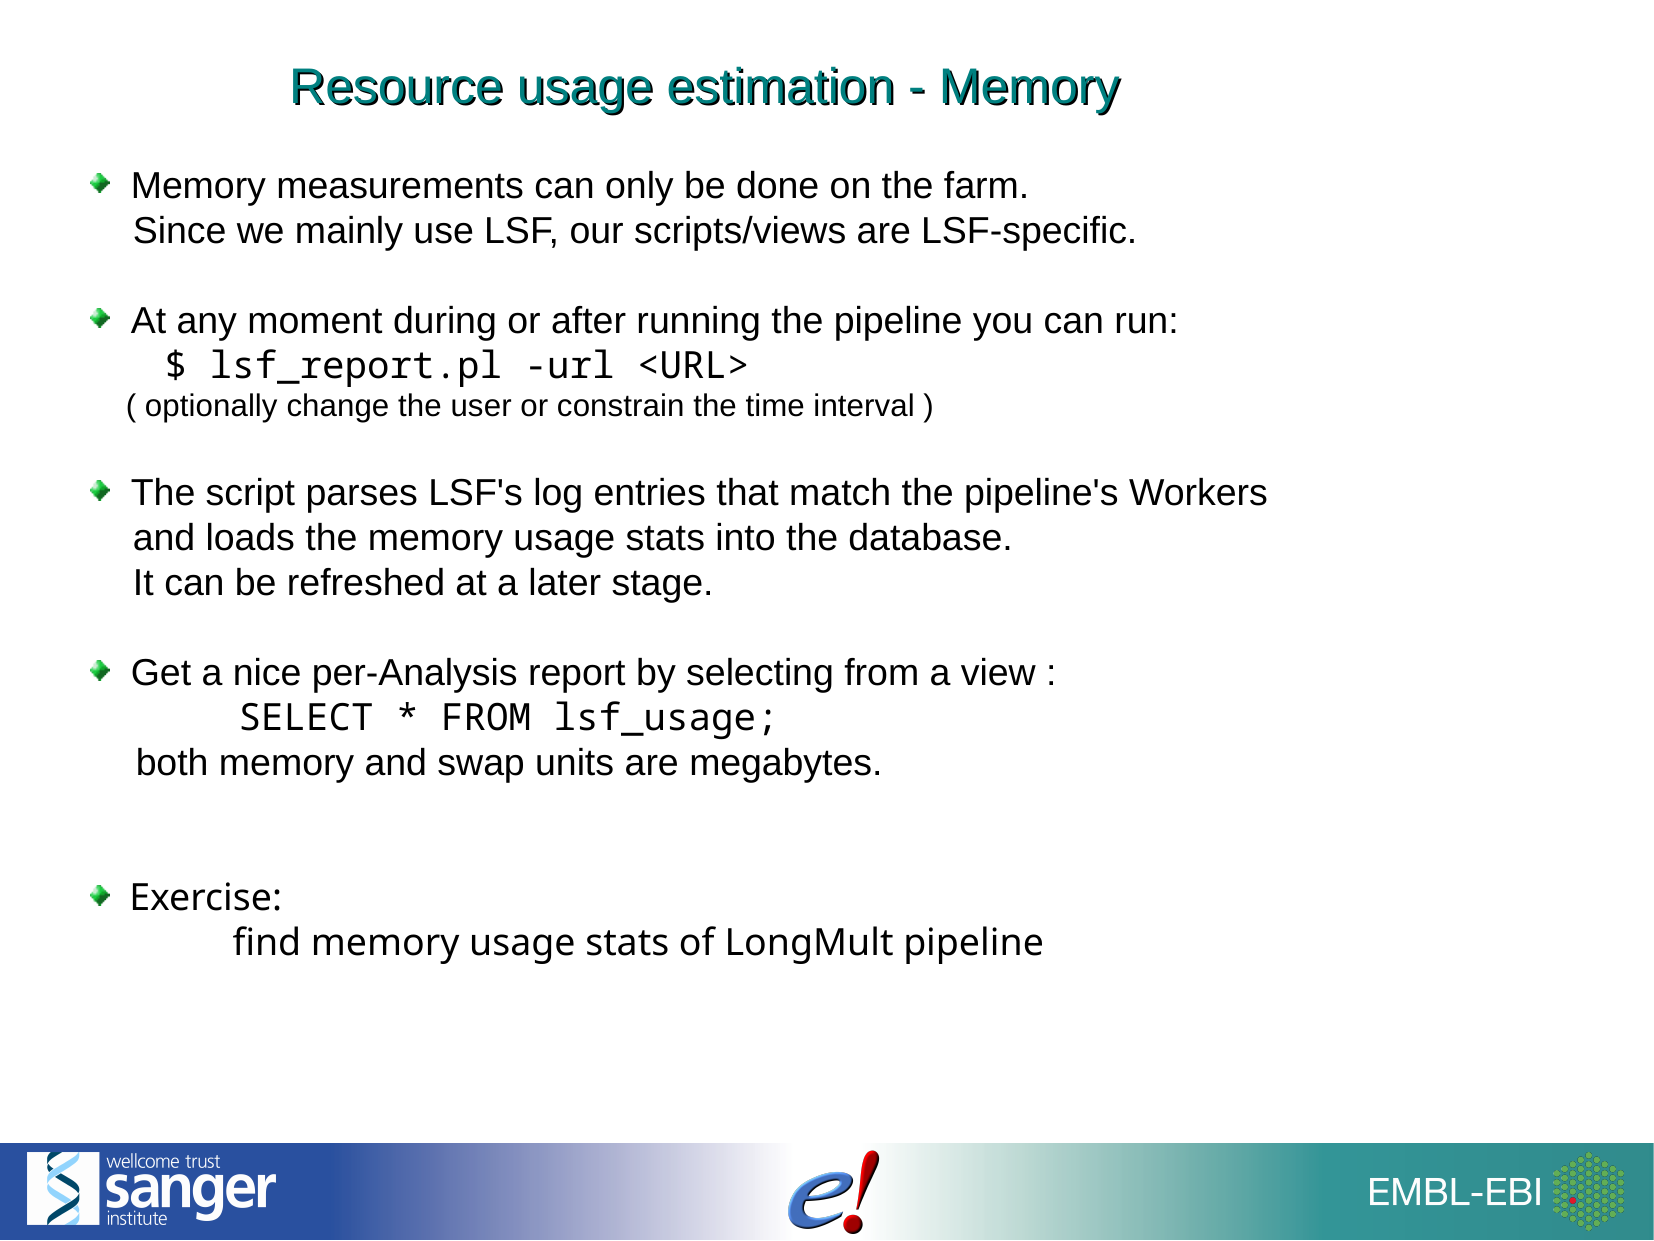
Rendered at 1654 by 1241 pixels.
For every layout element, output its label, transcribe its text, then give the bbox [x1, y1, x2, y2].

picture [90, 173, 110, 193]
picture [90, 308, 110, 328]
picture [90, 480, 110, 501]
text_box Resource usage estimation - Memory [82, 49, 1327, 129]
picture [90, 660, 110, 681]
picture [0, 1143, 1654, 1240]
picture [90, 885, 110, 906]
text_box Memory measurements can only be done on the farm. Since we mainly use LSF, our scripts/views are LSF-specific. At any moment during or after running the pipeline you can run: $ lsf_report.pl -url <URL> ( optionally change the user or constrain the time interval ) The script parses LSF's log entries that match the pipeline's Workers and loads the memory usage stats into the database. It can be refreshed at a later stage. Get a nice per-Analysis report by selecting from a view : SELECT * FROM lsf_usage; both memory and swap units are megabytes. Exercise: find memory usage stats of LongMult pipeline [76, 145, 1616, 945]
